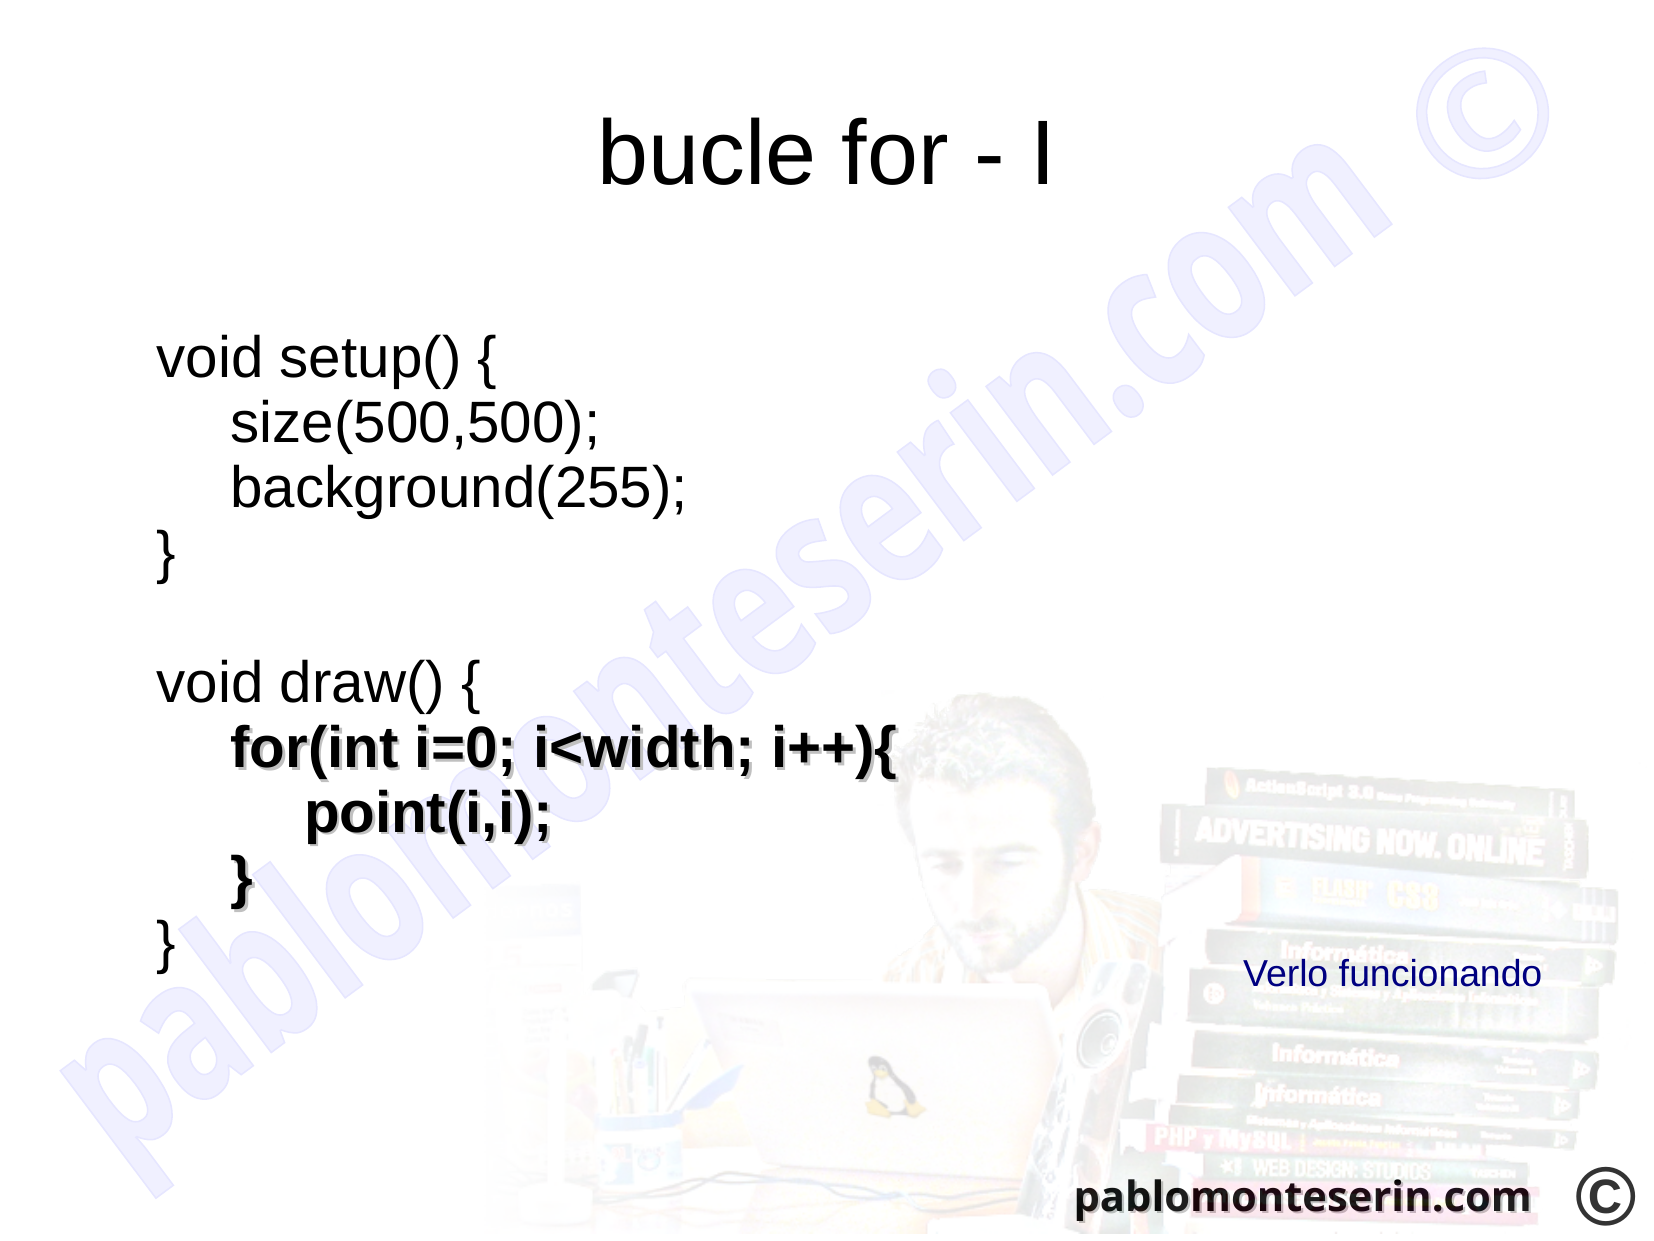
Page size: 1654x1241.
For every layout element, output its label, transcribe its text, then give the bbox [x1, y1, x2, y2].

picture [468, 674, 1654, 1234]
text_box Verlo funcionando [1228, 944, 1557, 1002]
subtitle void setup() { size(500,500); background(255); } void draw() { for(int i=0; i<width; i++){ point(i,i); } } [82, 289, 1538, 1010]
title bucle for - I [82, 49, 1571, 257]
